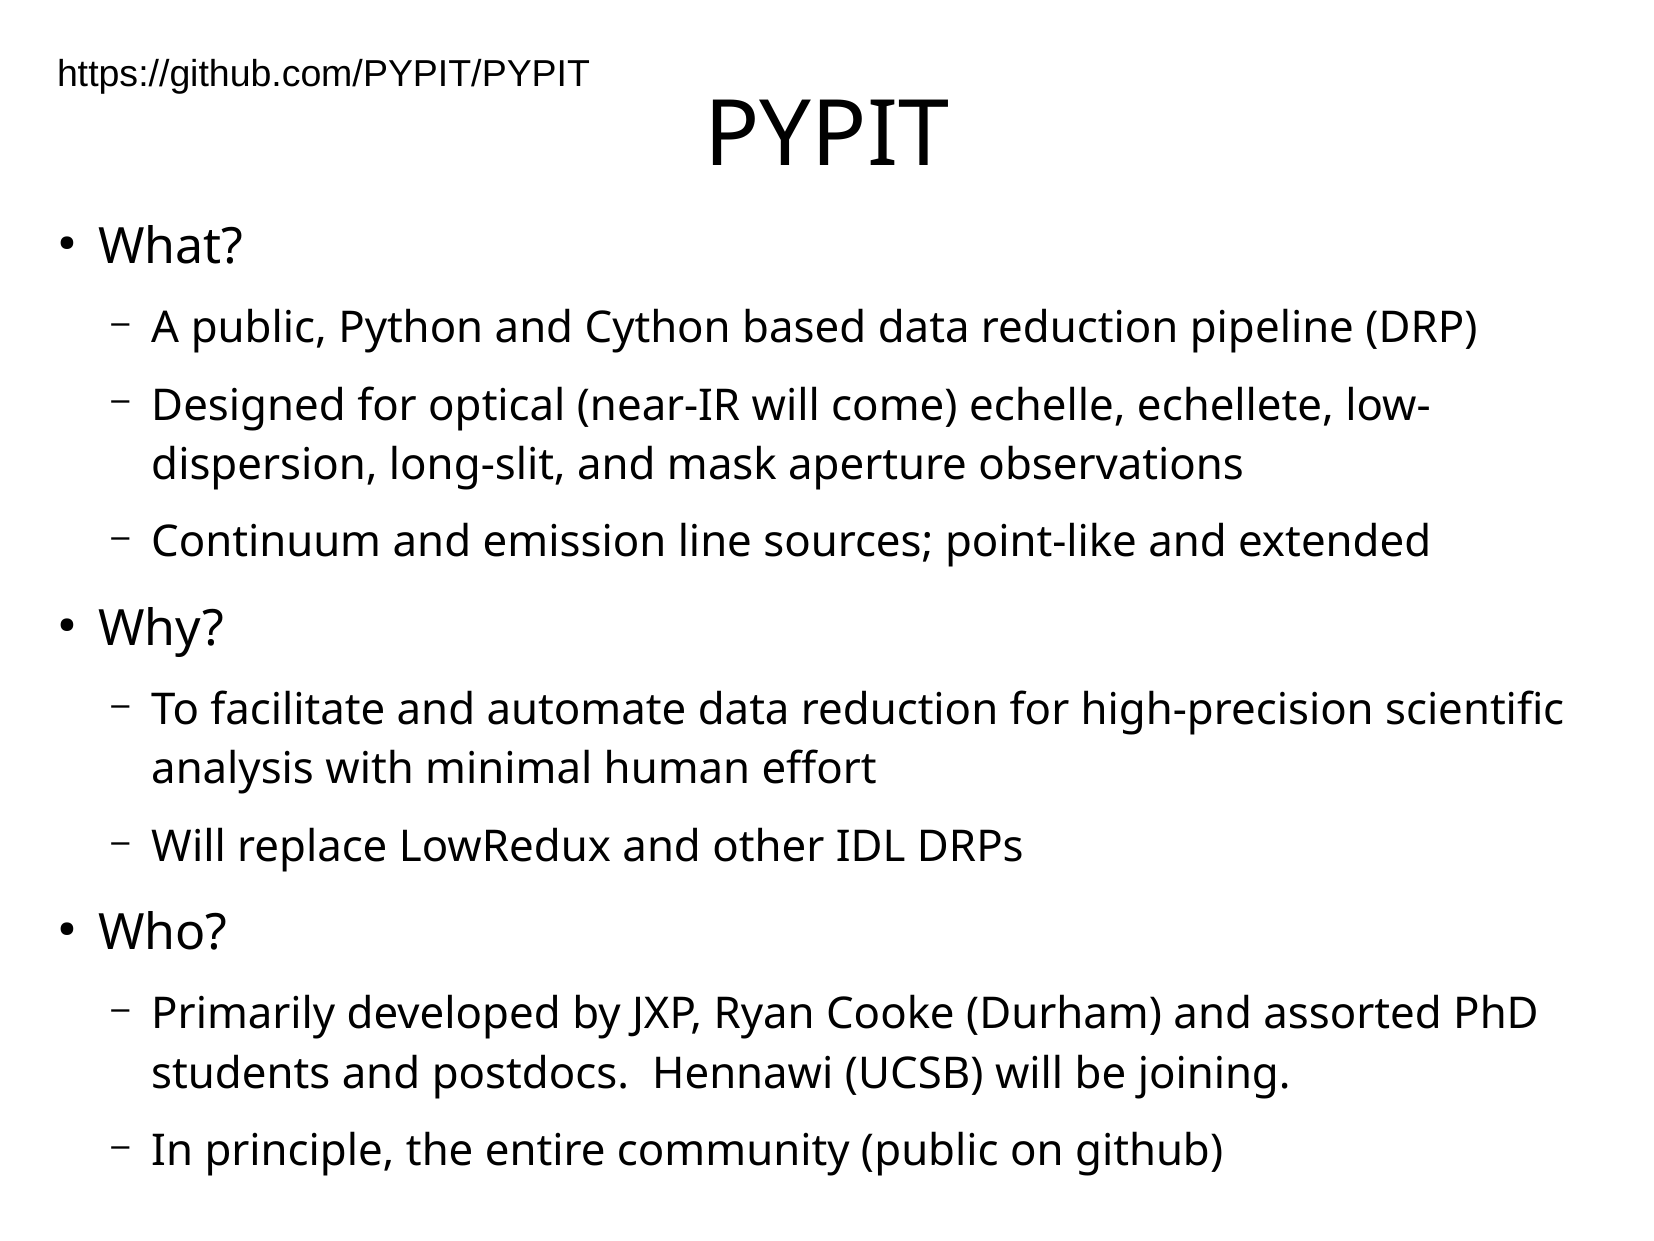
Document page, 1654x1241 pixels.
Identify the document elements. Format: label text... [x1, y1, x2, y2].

title PYPIT [82, 49, 1571, 210]
text_box https://github.com/PYPIT/PYPIT [42, 45, 703, 143]
list What? A public, Python and Cython based data reduction pipeline (DRP) Designed for optical (near-IR will come) echelle, echellete, low-dispersion, long-slit, and mask aperture observations Continuum and emission line sources; point-like and extended Why? To facilitate and automate data reduction for high-precision scientific analysis with minimal human effort Will replace LowRedux and other IDL DRPs Who? Primarily developed by JXP, Ryan Cooke (Durham) and assorted PhD students and postdocs. Hennawi (UCSB) will be joining. In principle, the entire community (public on github) [45, 210, 1636, 1186]
